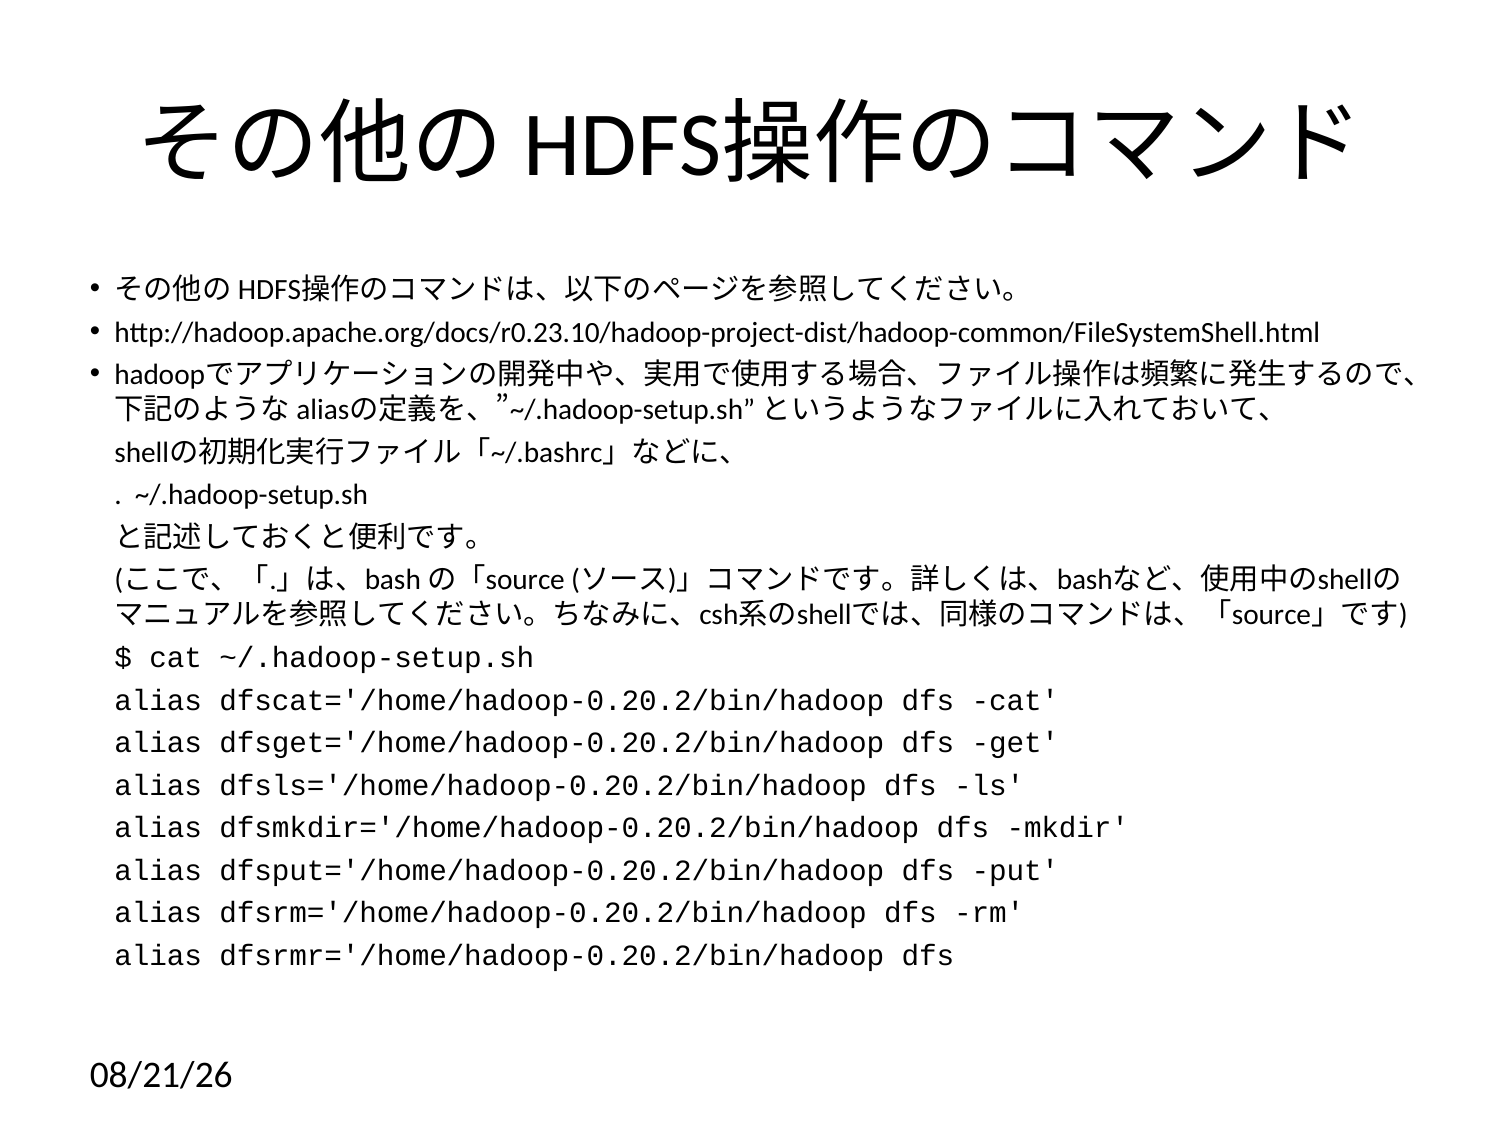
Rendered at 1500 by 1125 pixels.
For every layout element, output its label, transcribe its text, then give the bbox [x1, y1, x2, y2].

title その他の HDFS操作のコマンド [75, 21, 1426, 257]
list その他の HDFS操作のコマンドは、以下のページを参照してください。 http://hadoop.apache.org/docs/r0.23.10/hadoop-project-dist/hadoop-common/FileSystemShell.html hadoopでアプリケーションの開発中や、実用で使用する場合、ファイル操作は頻繁に発生するので、下記のような aliasの定義を、”~/.hadoop-setup.sh” というようなファイルに入れておいて、 shellの初期化実行ファイル「~/.bashrc」などに、 . ~/.hadoop-setup.sh と記述しておくと便利です。 (ここで、「.」は、bash の「source (ソース)」コマンドです。詳しくは、bashなど、使用中のshellのマニュアルを参照してください。ちなみに、csh系のshellでは、同様のコマンドは、「source」です) $ cat ~/.hadoop-setup.sh alias dfscat='/home/hadoop-0.20.2/bin/hadoop dfs -cat' alias dfsget='/home/hadoop-0.20.2/bin/hadoop dfs -get' alias dfsls='/home/hadoop-0.20.2/bin/hadoop dfs -ls' alias dfsmkdir='/home/hadoop-0.20.2/bin/hadoop dfs -mkdir' alias dfsput='/home/hadoop-0.20.2/bin/hadoop dfs -put' alias dfsrm='/home/hadoop-0.20.2/bin/hadoop dfs -rm' alias dfsrmr='/home/hadoop-0.20.2/bin/hadoop dfs [75, 262, 1426, 1006]
